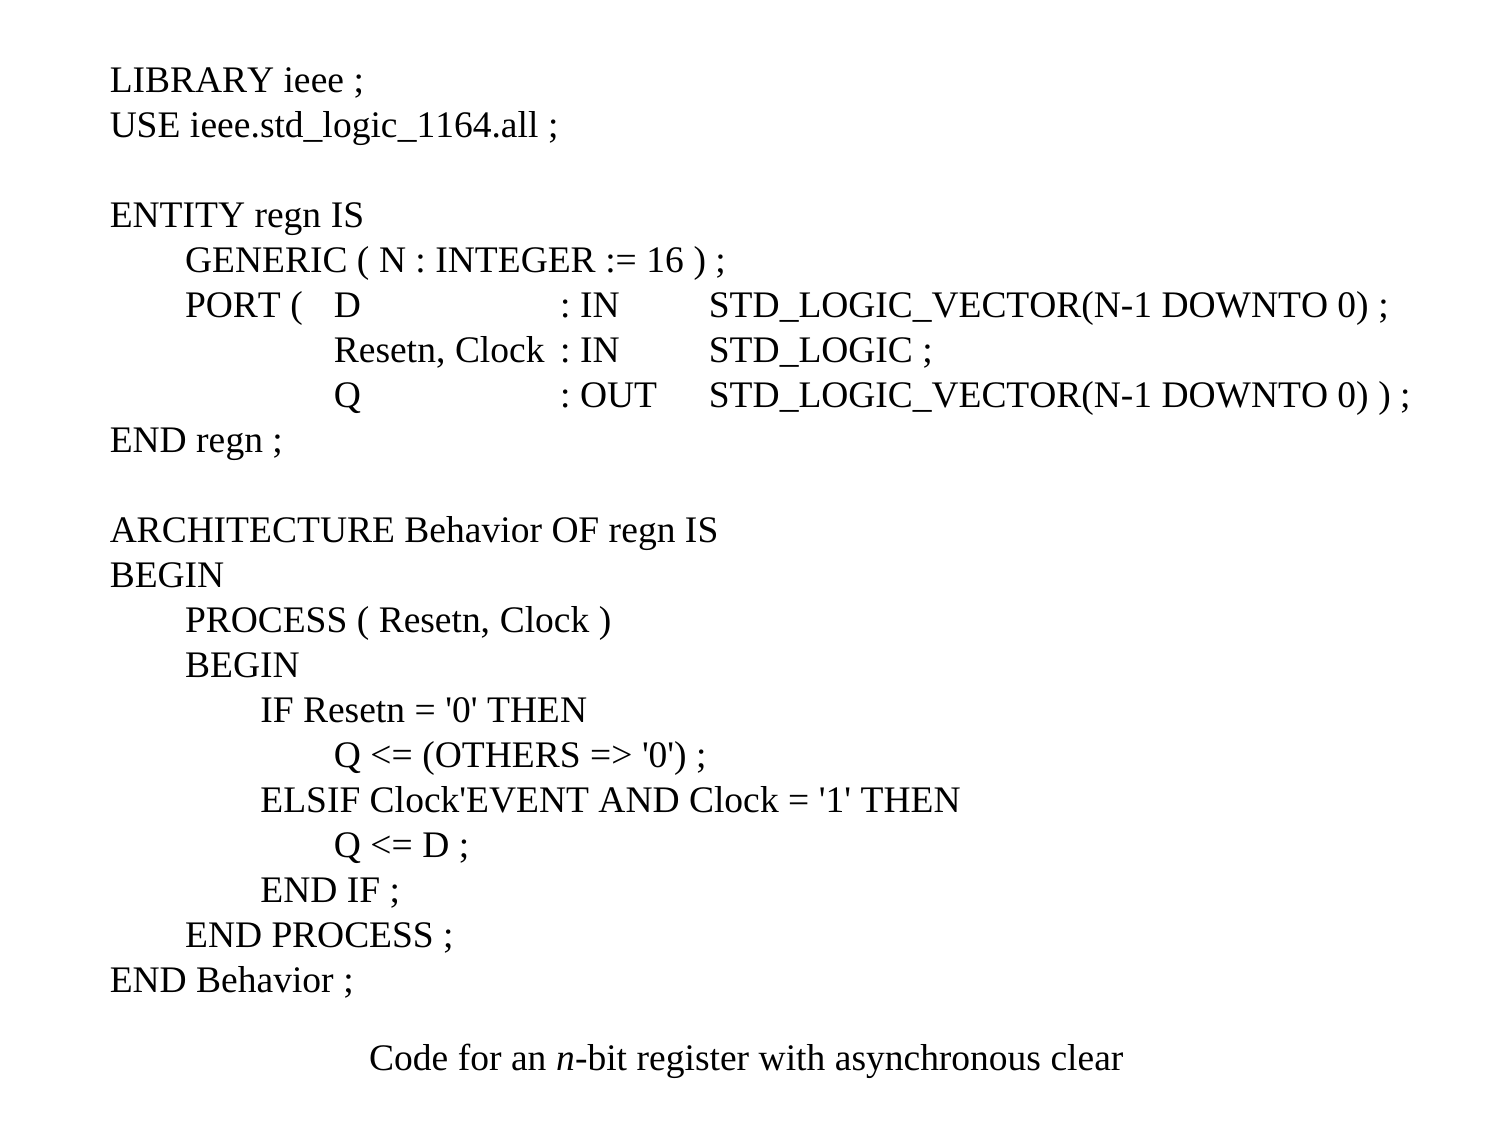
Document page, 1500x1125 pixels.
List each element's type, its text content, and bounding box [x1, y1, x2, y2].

text_box LIBRARY ieee ; USE ieee.std_logic_1164.all ; ENTITY regn IS GENERIC ( N : INTEGER := 16 ) ; PORT ( D : IN STD_LOGIC_VECTOR(N-1 DOWNTO 0) ; Resetn, Clock : IN STD_LOGIC ; Q : OUT STD_LOGIC_VECTOR(N-1 DOWNTO 0) ) ; END regn ; ARCHITECTURE Behavior OF regn IS BEGIN PROCESS ( Resetn, Clock ) BEGIN IF Resetn = '0' THEN Q <= (OTHERS => '0') ; ELSIF Clock'EVENT AND Clock = '1' THEN Q <= D ; END IF ; END PROCESS ; END Behavior ; [94, 47, 1427, 1008]
text_box Code for an n-bit register with asynchronous clear [193, 1025, 1300, 1101]
